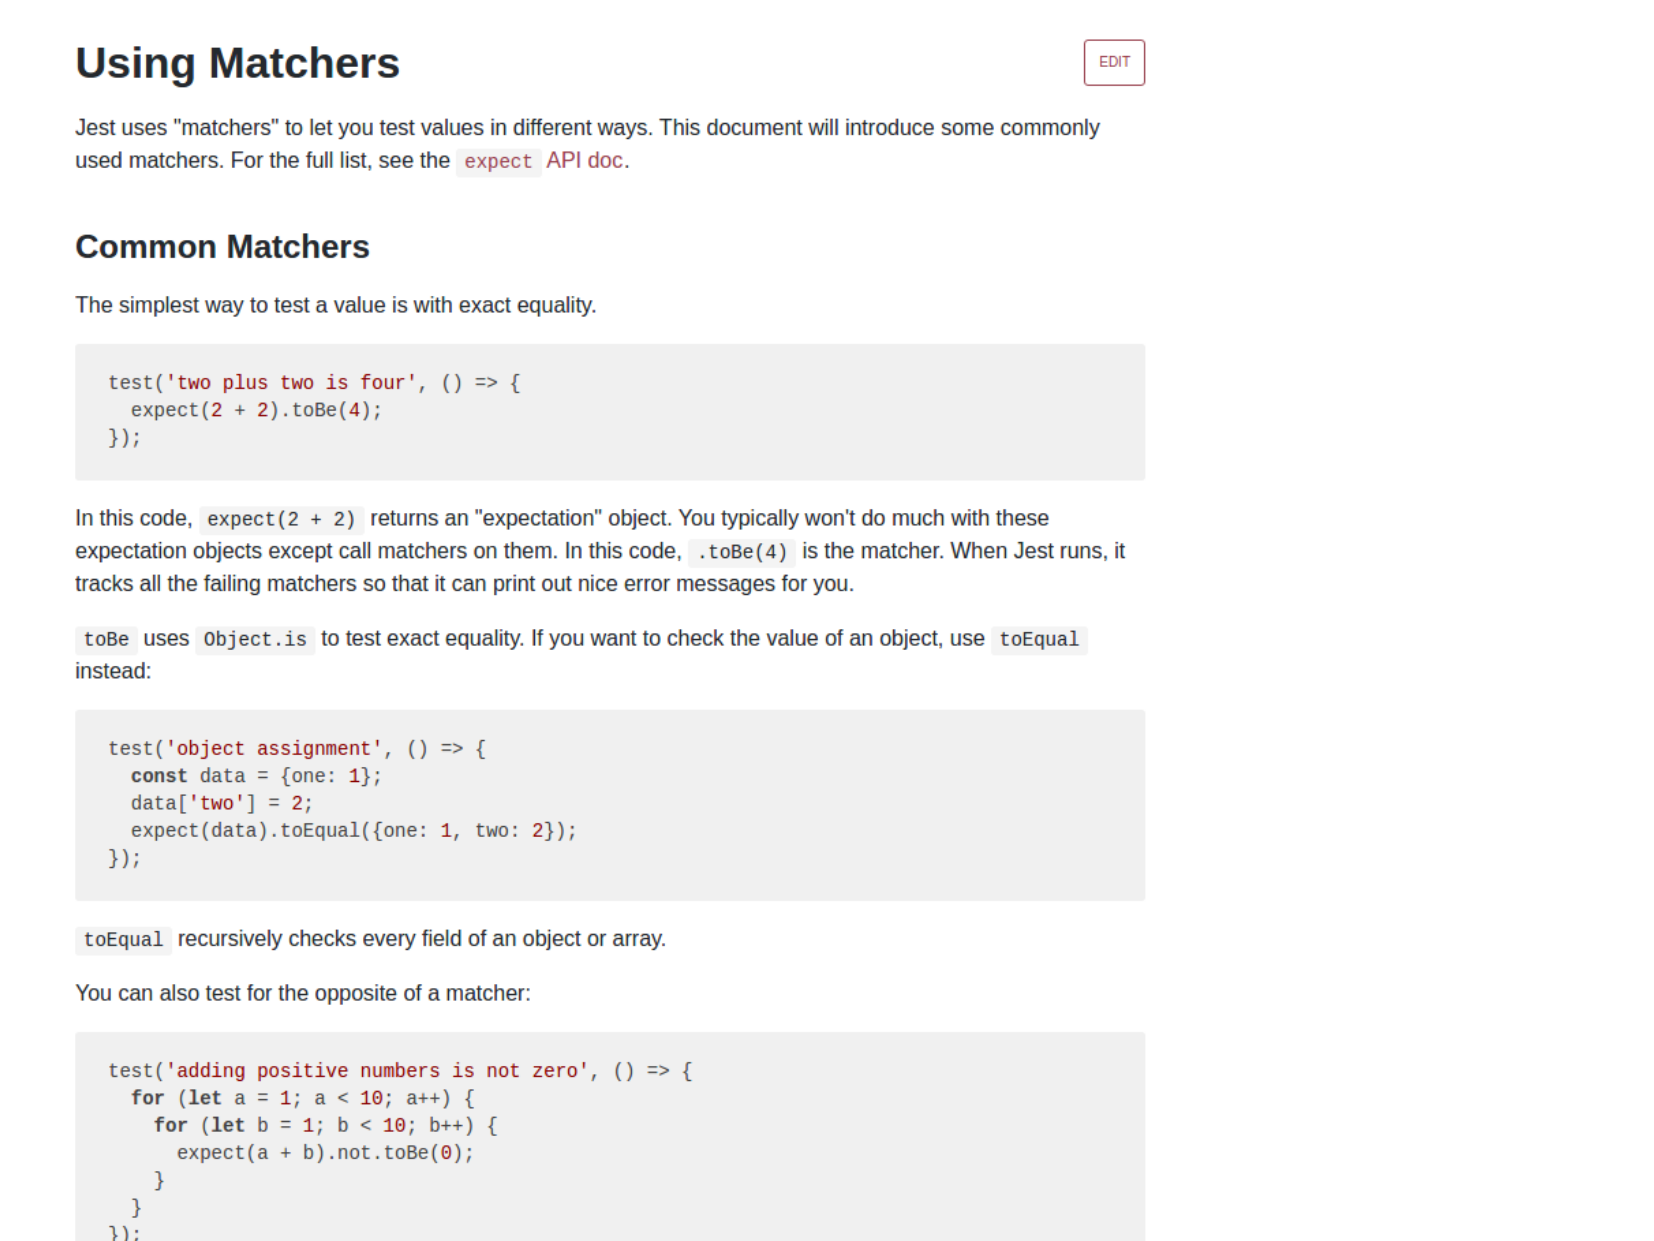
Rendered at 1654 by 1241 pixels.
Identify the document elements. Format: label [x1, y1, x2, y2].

picture [59, 11, 1181, 1241]
